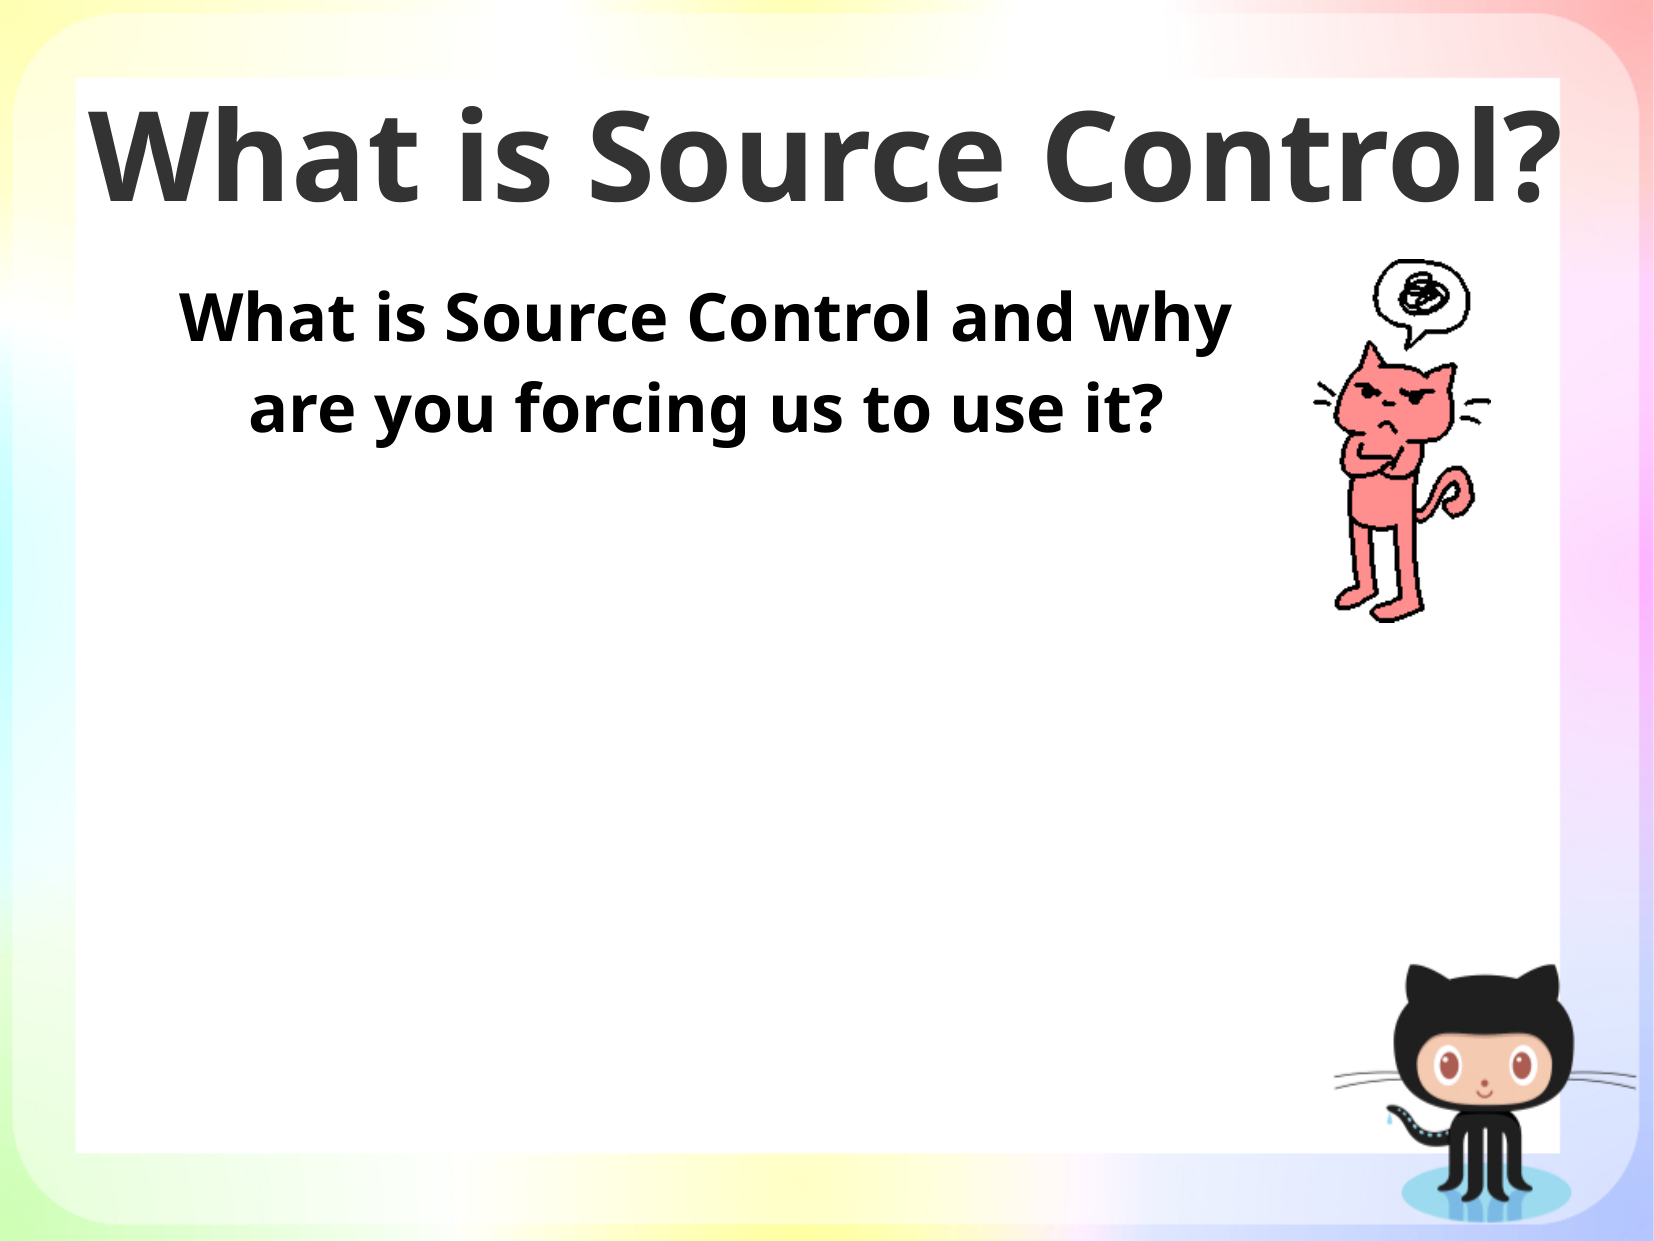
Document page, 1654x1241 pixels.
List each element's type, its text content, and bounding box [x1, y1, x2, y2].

picture [0, 0, 1654, 1241]
text_box What is Source Control and why are you forcing us to use it? [135, 270, 1278, 437]
title What is Source Control? [82, 49, 1571, 257]
